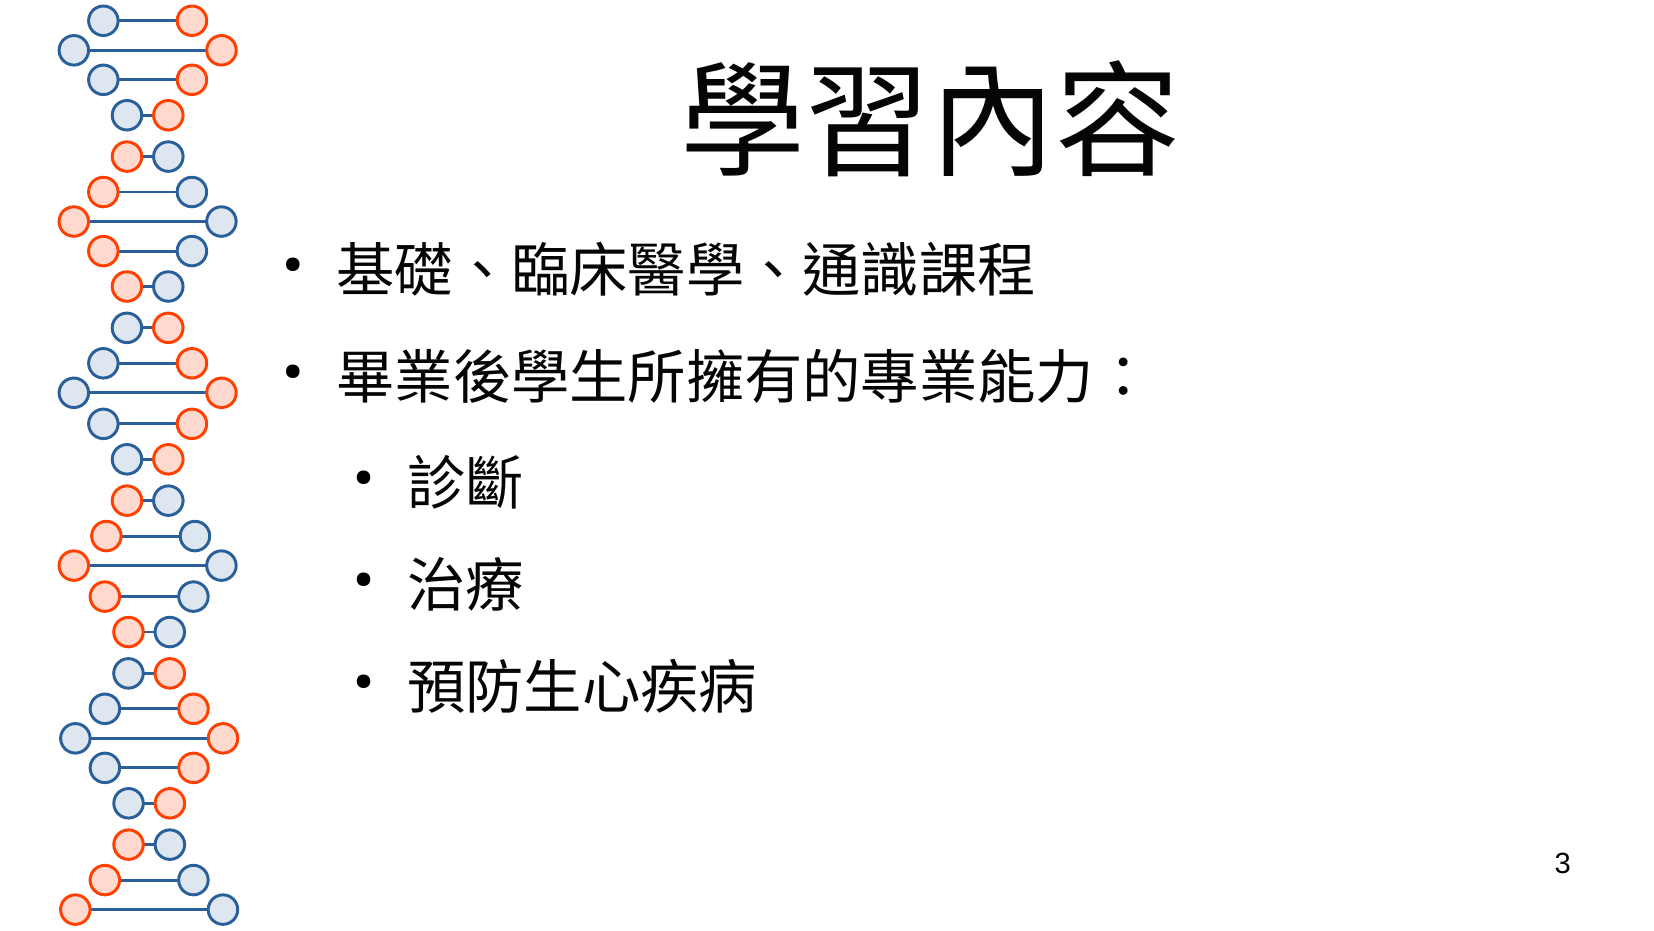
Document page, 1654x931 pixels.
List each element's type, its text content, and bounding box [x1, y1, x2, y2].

title 學習內容 [265, 35, 1595, 189]
list 基礎、臨床醫學、通識課程 畢業後學生所擁有的專業能力： 診斷 治療 預防生心疾病 [265, 224, 1595, 764]
